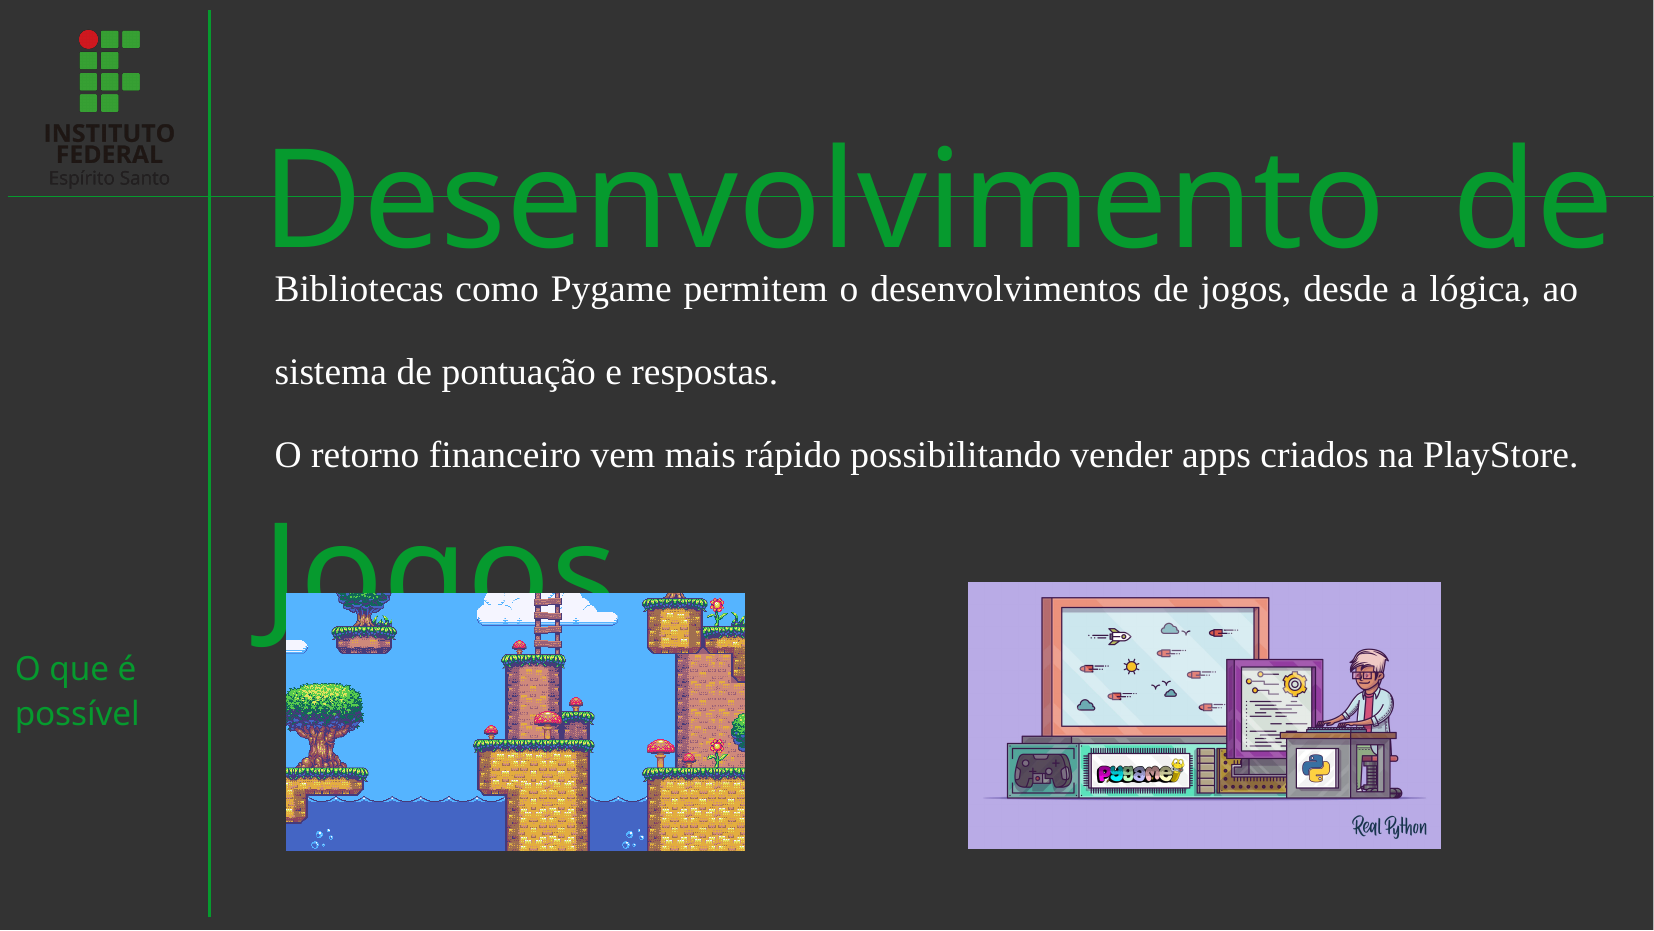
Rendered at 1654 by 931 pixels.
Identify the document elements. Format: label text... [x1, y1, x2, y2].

picture [0, 0, 249, 249]
text_box O que é possível [0, 637, 229, 720]
picture [286, 593, 745, 851]
text_box Desenvolvimento de Jogos [248, 0, 1630, 196]
picture [968, 582, 1441, 849]
text_box Bibliotecas como Pygame permitem o desenvolvimentos de jogos, desde a lógica, ao sistema de pontuação e respostas. O retorno financeiro vem mais rápido possibilitando vender apps criados na PlayStore. [259, 218, 1607, 566]
